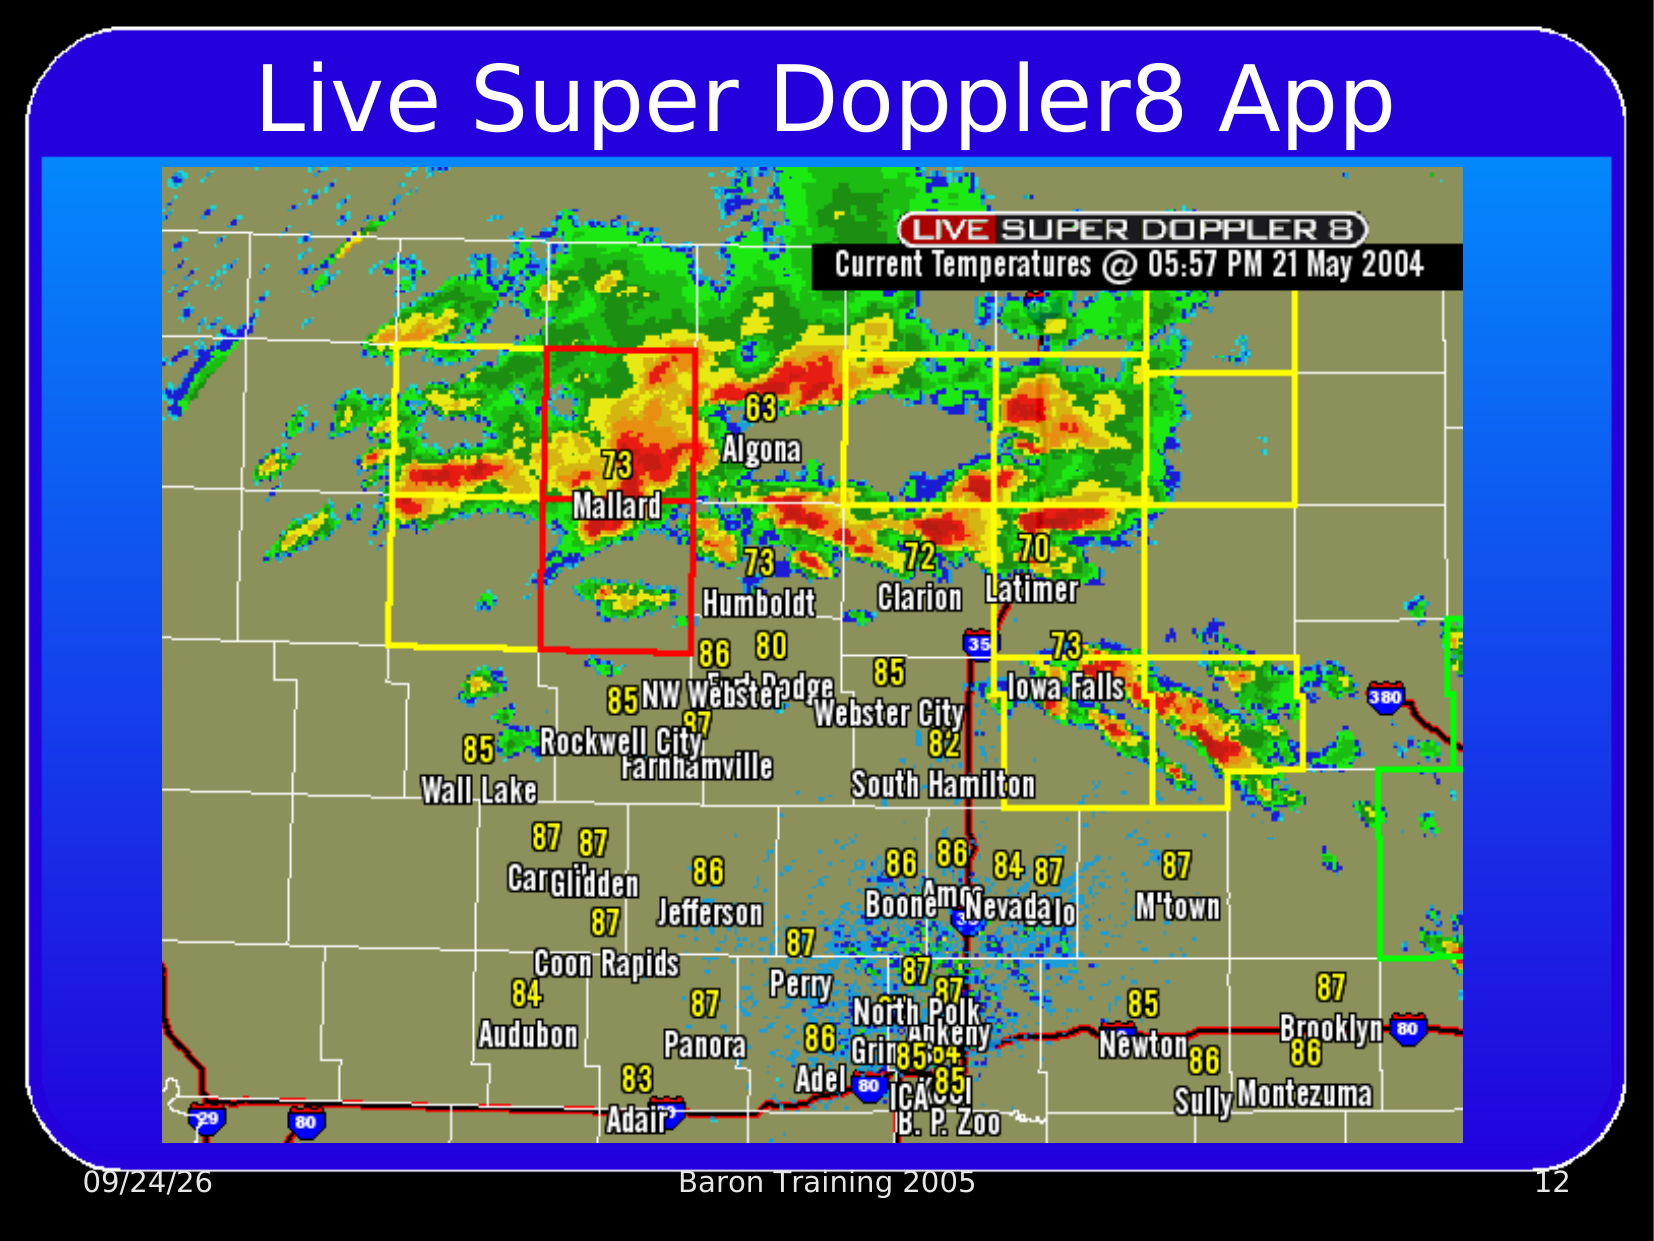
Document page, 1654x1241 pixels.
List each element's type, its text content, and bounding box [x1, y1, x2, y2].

picture [0, 0, 1654, 1241]
title Live Super Doppler8 App [82, 46, 1571, 154]
